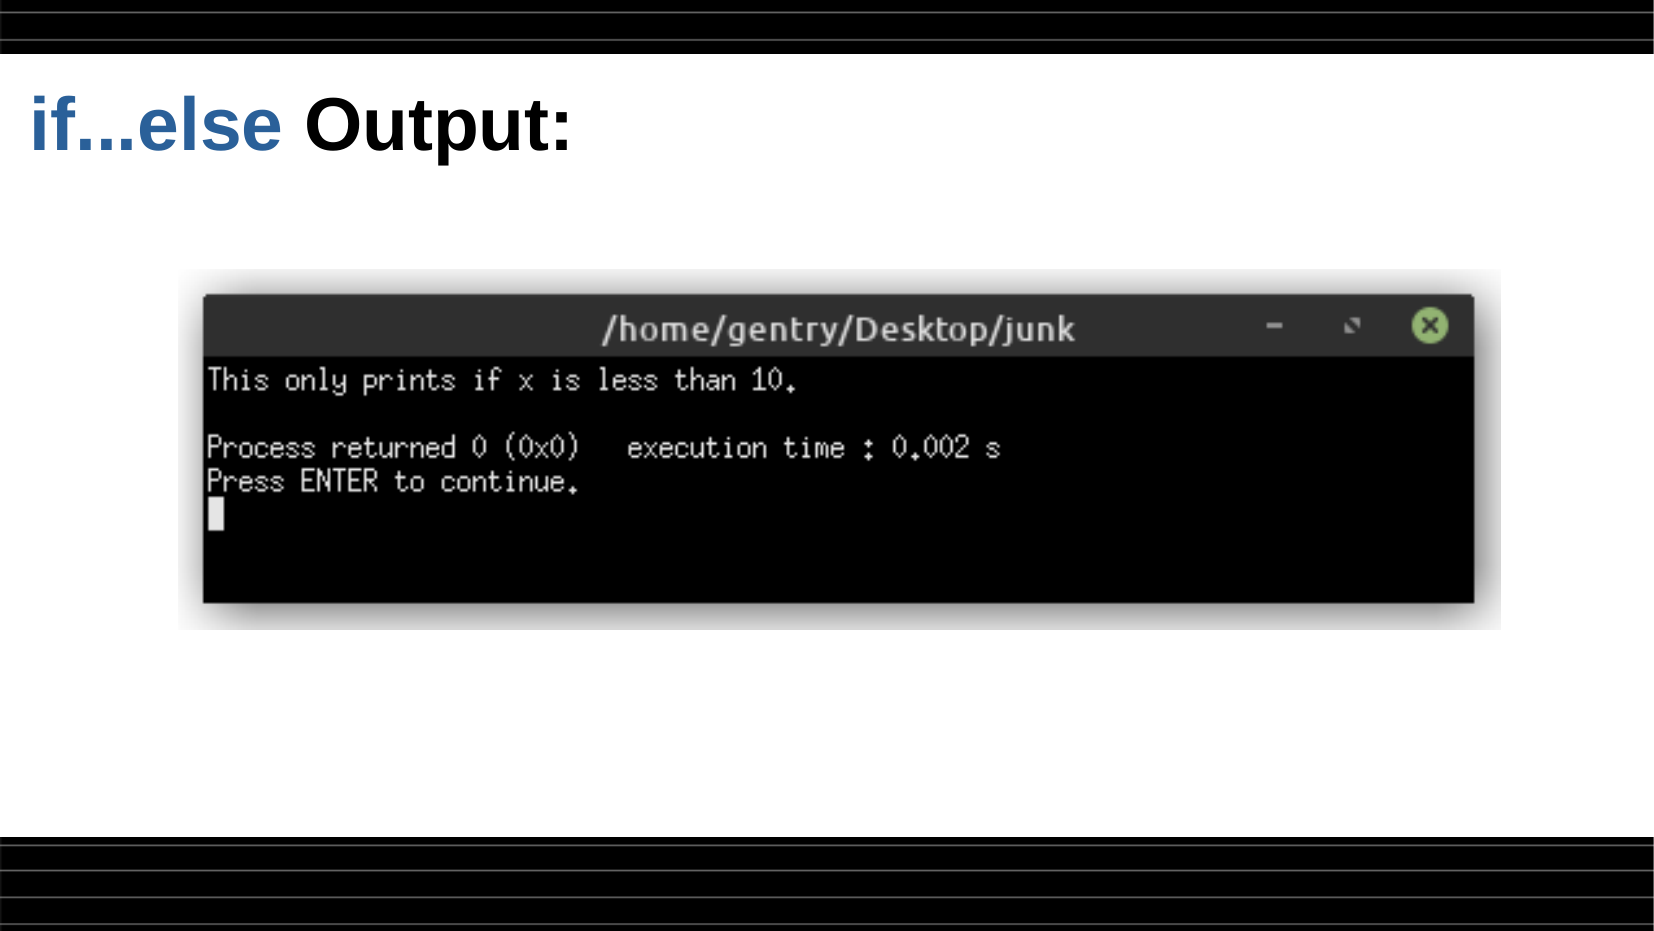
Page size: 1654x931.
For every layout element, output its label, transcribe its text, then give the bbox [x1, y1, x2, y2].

picture [0, 837, 1654, 931]
text_box if...else Output: [15, 75, 1591, 174]
picture [0, 0, 1654, 54]
picture [178, 269, 1501, 631]
